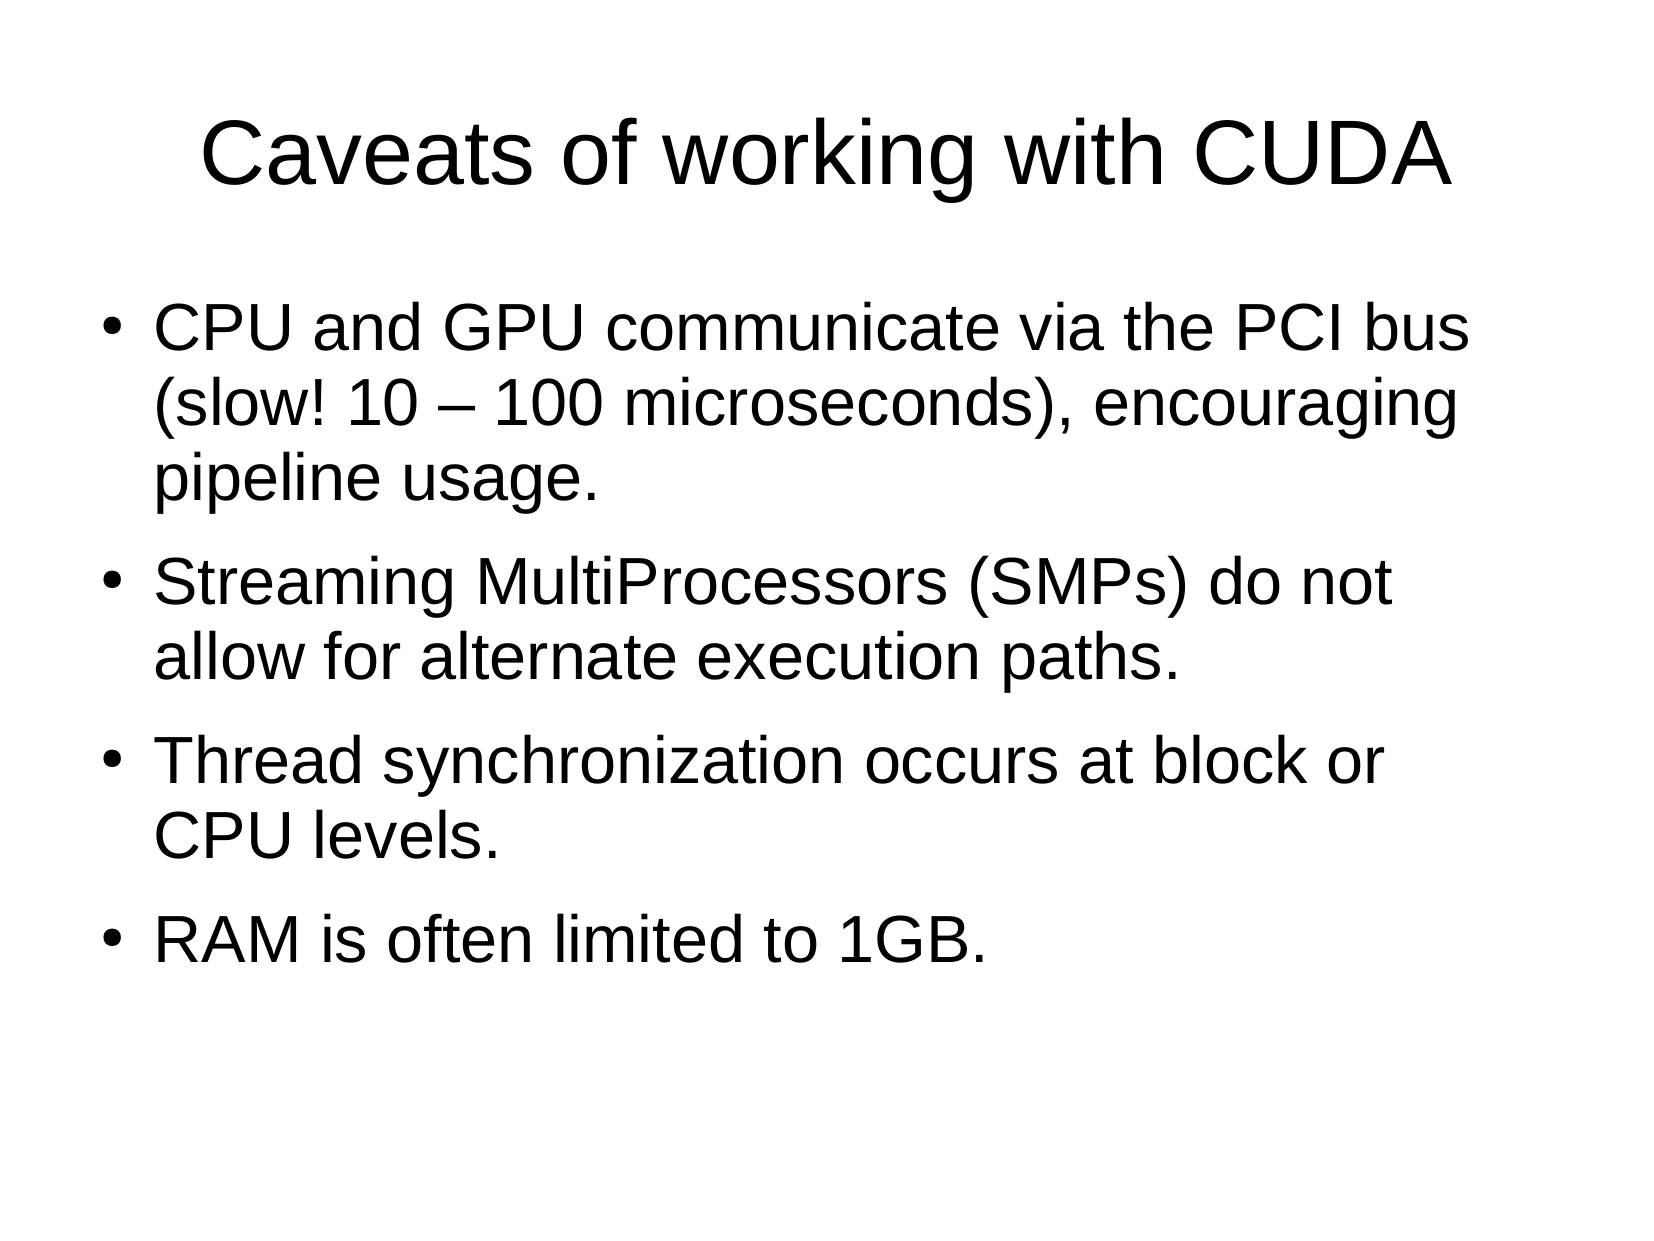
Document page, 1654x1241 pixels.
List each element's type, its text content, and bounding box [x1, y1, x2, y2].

title Caveats of working with CUDA [82, 49, 1571, 257]
list CPU and GPU communicate via the PCI bus (slow! 10 – 100 microseconds), encouraging pipeline usage. Streaming MultiProcessors (SMPs) do not allow for alternate execution paths. Thread synchronization occurs at block or CPU levels. RAM is often limited to 1GB. [82, 290, 1538, 1205]
